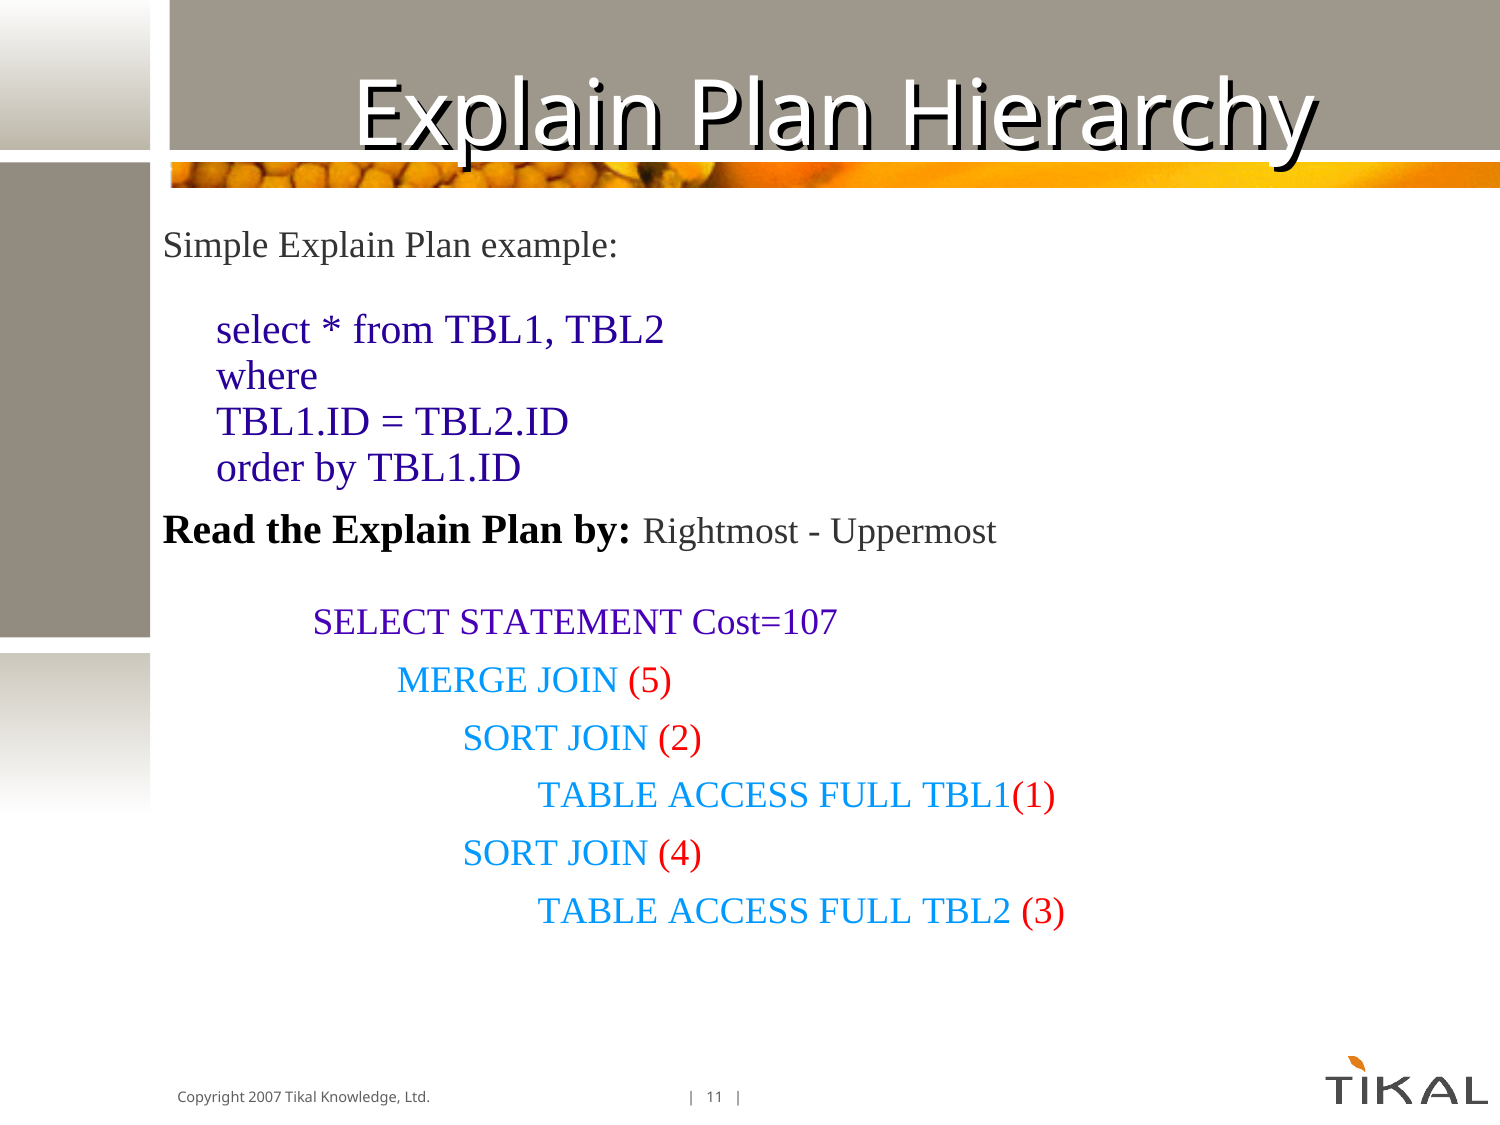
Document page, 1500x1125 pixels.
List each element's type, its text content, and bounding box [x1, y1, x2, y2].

title Explain Plan Hierarchy [169, 0, 1499, 221]
list Simple Explain Plan example: select * from TBL1, TBL2 where TBL1.ID = TBL2.ID order by TBL1.ID Read the Explain Plan by: Rightmost - Uppermost SELECT STATEMENT Cost=107 MERGE JOIN (5) SORT JOIN (2) TABLE ACCESS FULL TBL1(1) SORT JOIN (4) TABLE ACCESS FULL TBL2 (3) [162, 224, 1473, 1021]
picture [1312, 1034, 1500, 1125]
